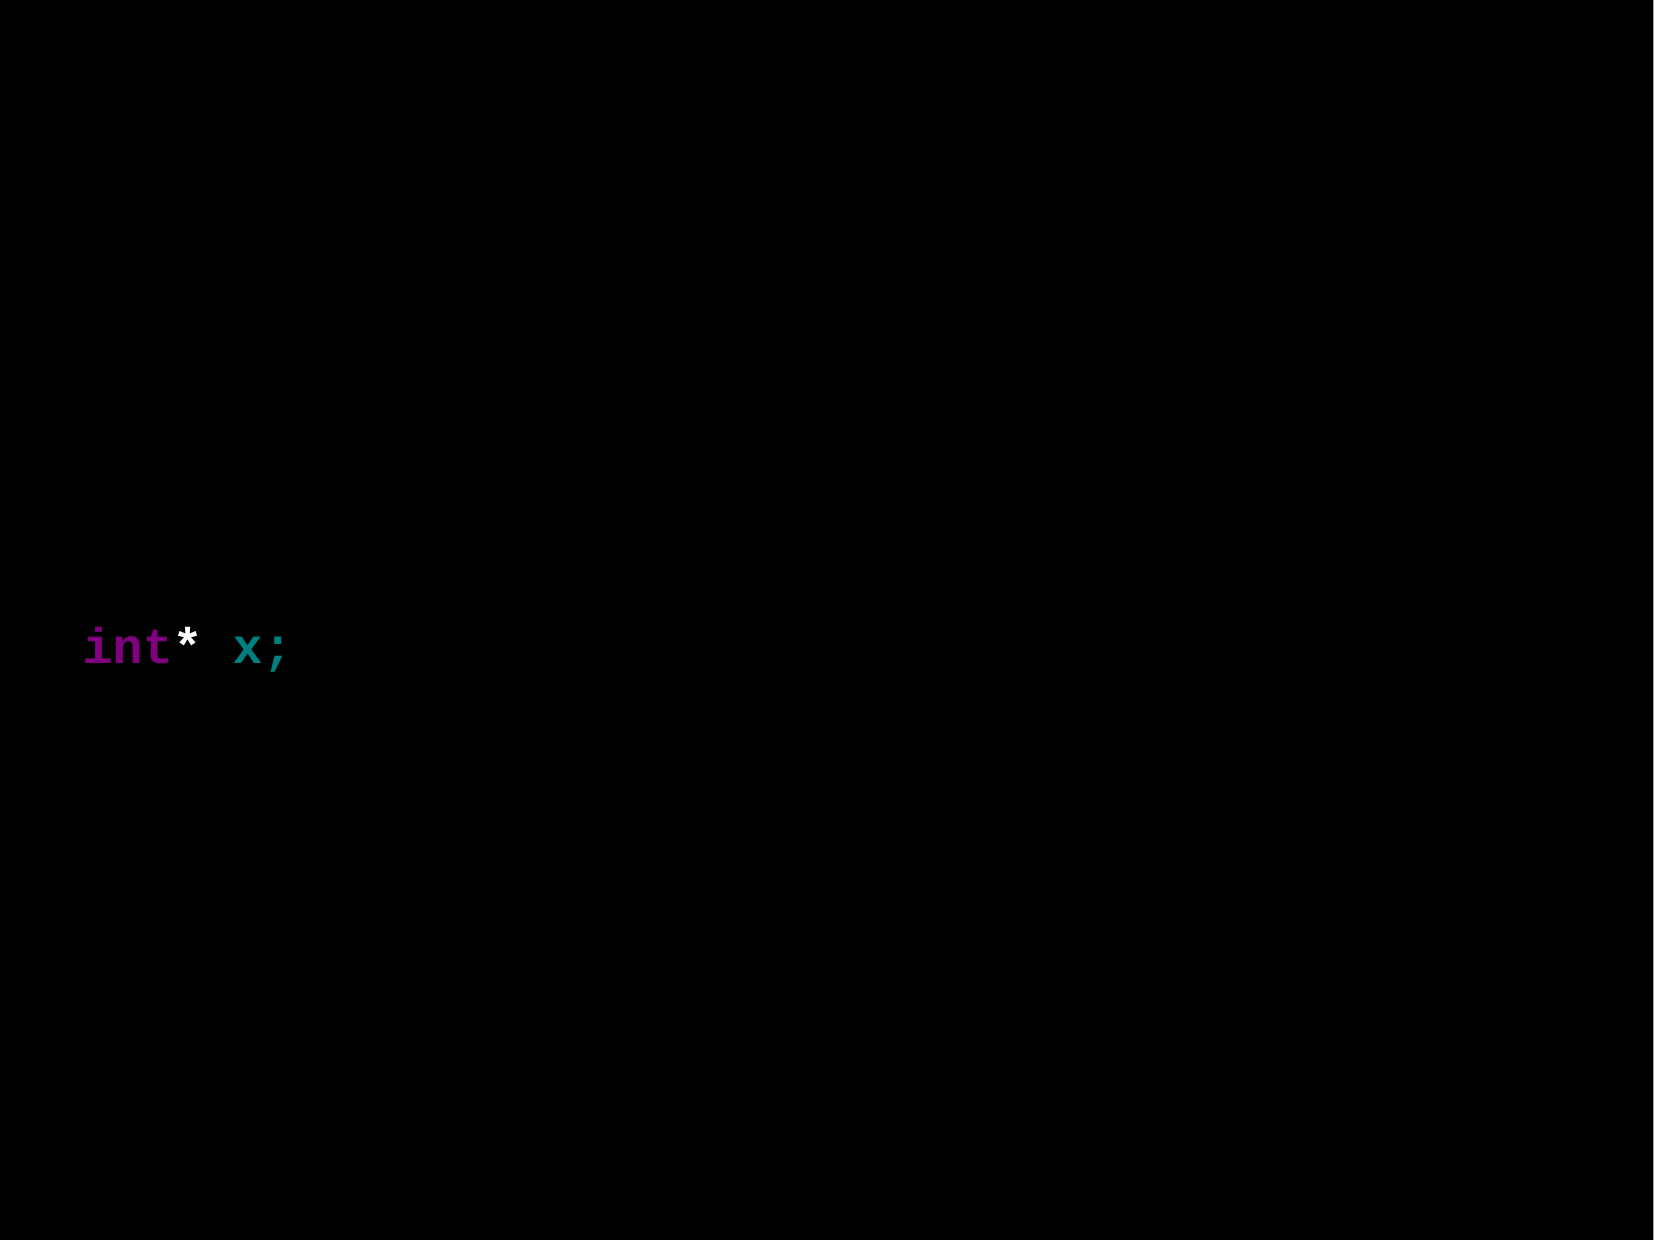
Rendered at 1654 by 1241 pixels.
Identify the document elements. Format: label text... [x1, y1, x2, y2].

subtitle int* x; [82, 290, 1571, 1010]
